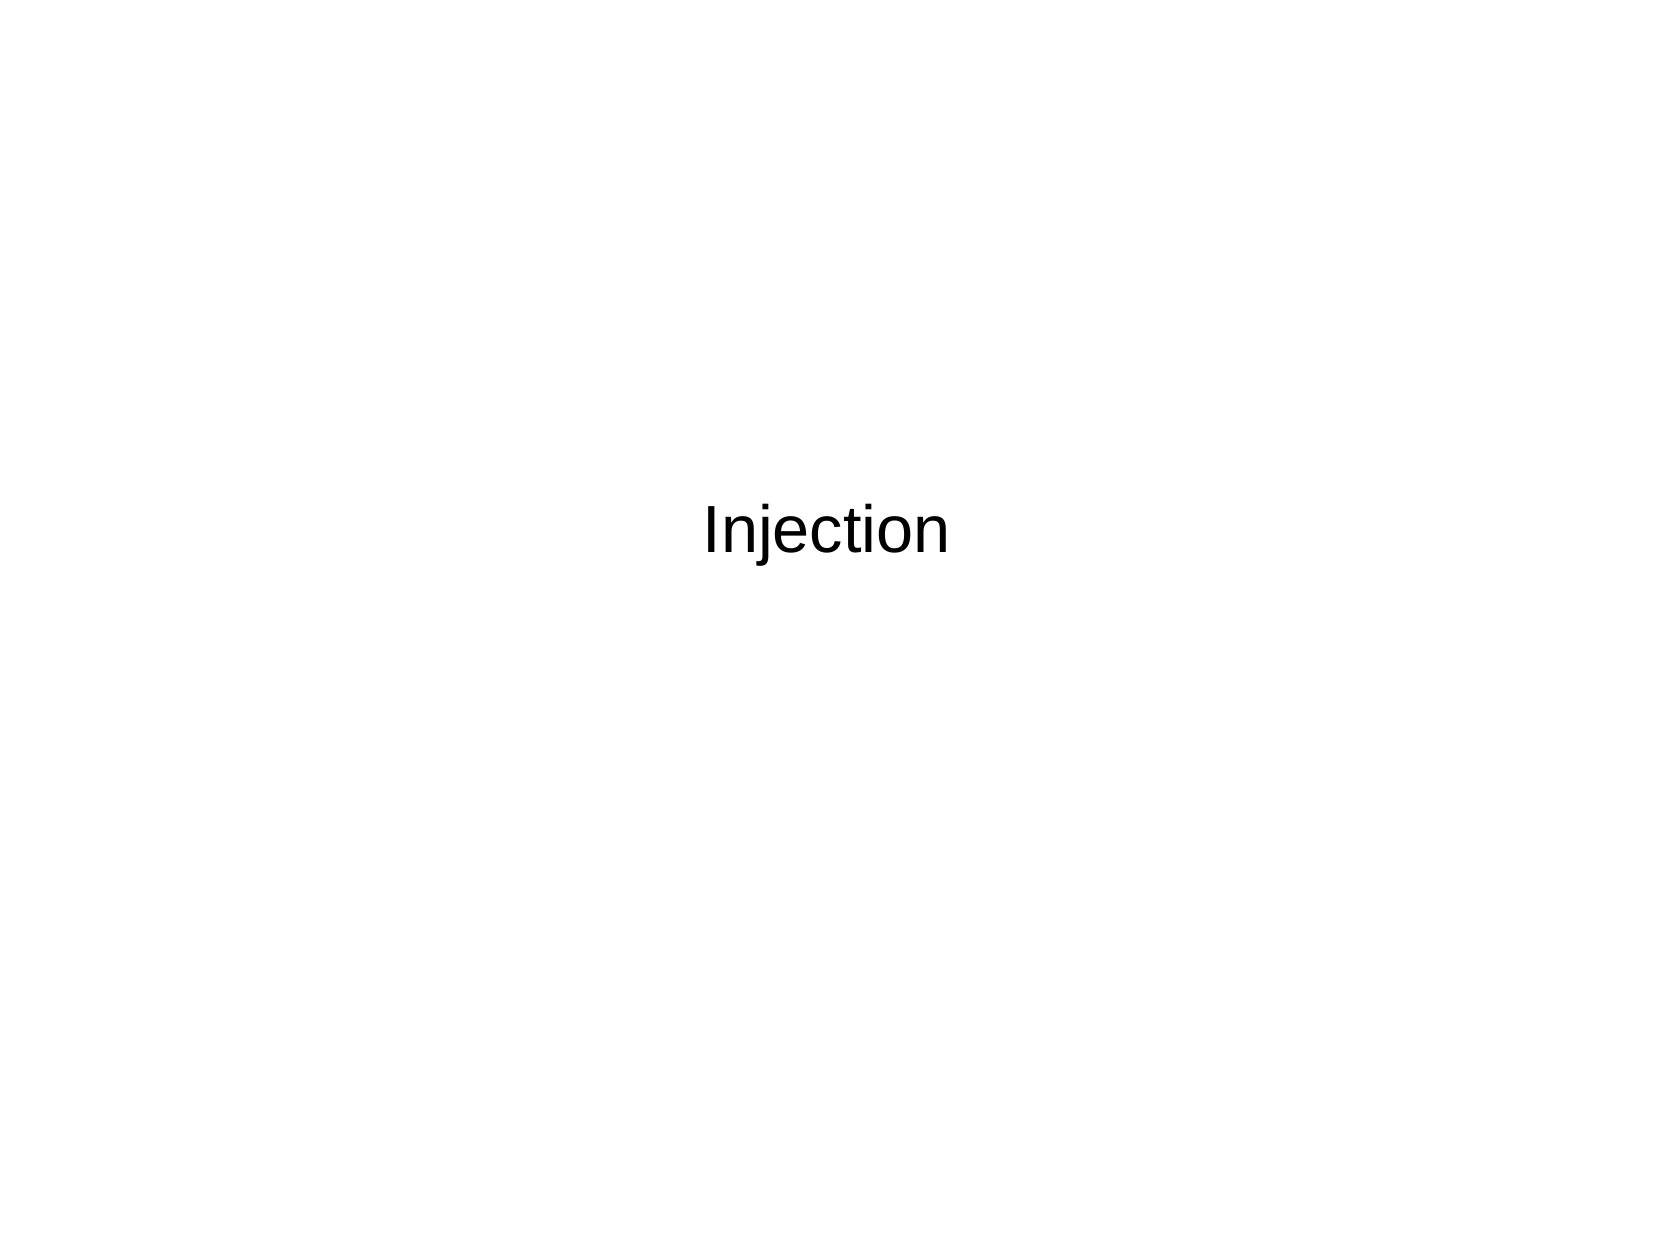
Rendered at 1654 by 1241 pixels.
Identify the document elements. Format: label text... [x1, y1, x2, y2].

subtitle Injection [82, 49, 1571, 1010]
